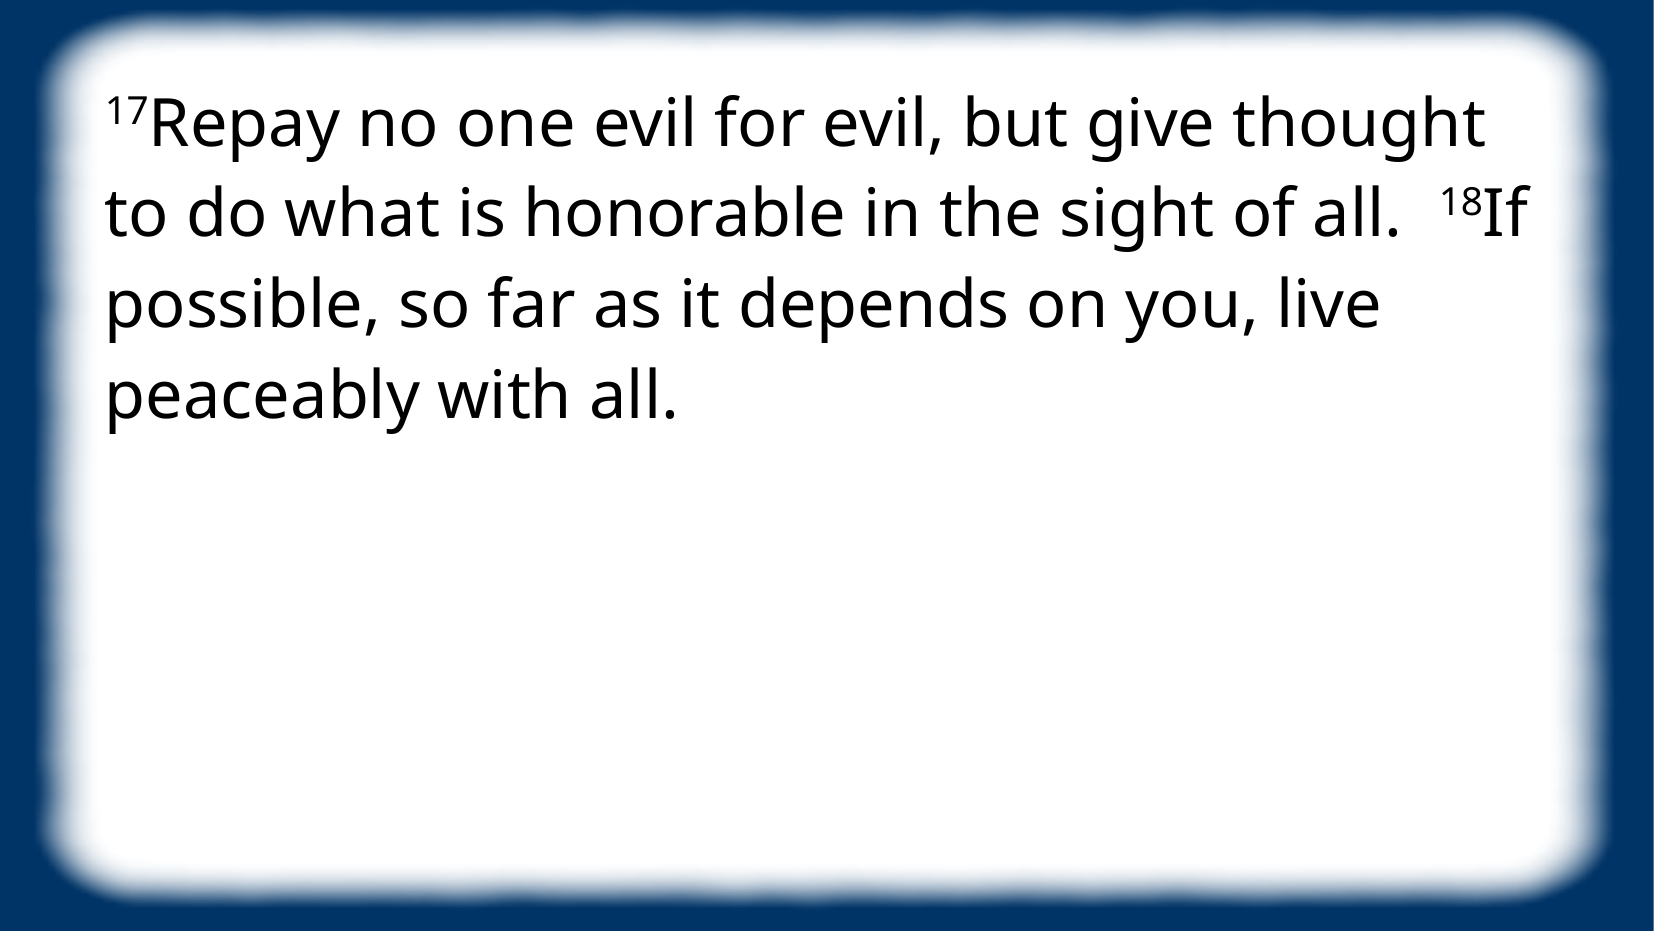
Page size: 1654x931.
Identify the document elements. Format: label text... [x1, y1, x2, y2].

picture [0, 0, 1654, 931]
text_box 17Repay no one evil for evil, but give thought to do what is honorable in the sight of all. 18If possible, so far as it depends on you, live peaceably with all. [90, 67, 1561, 552]
